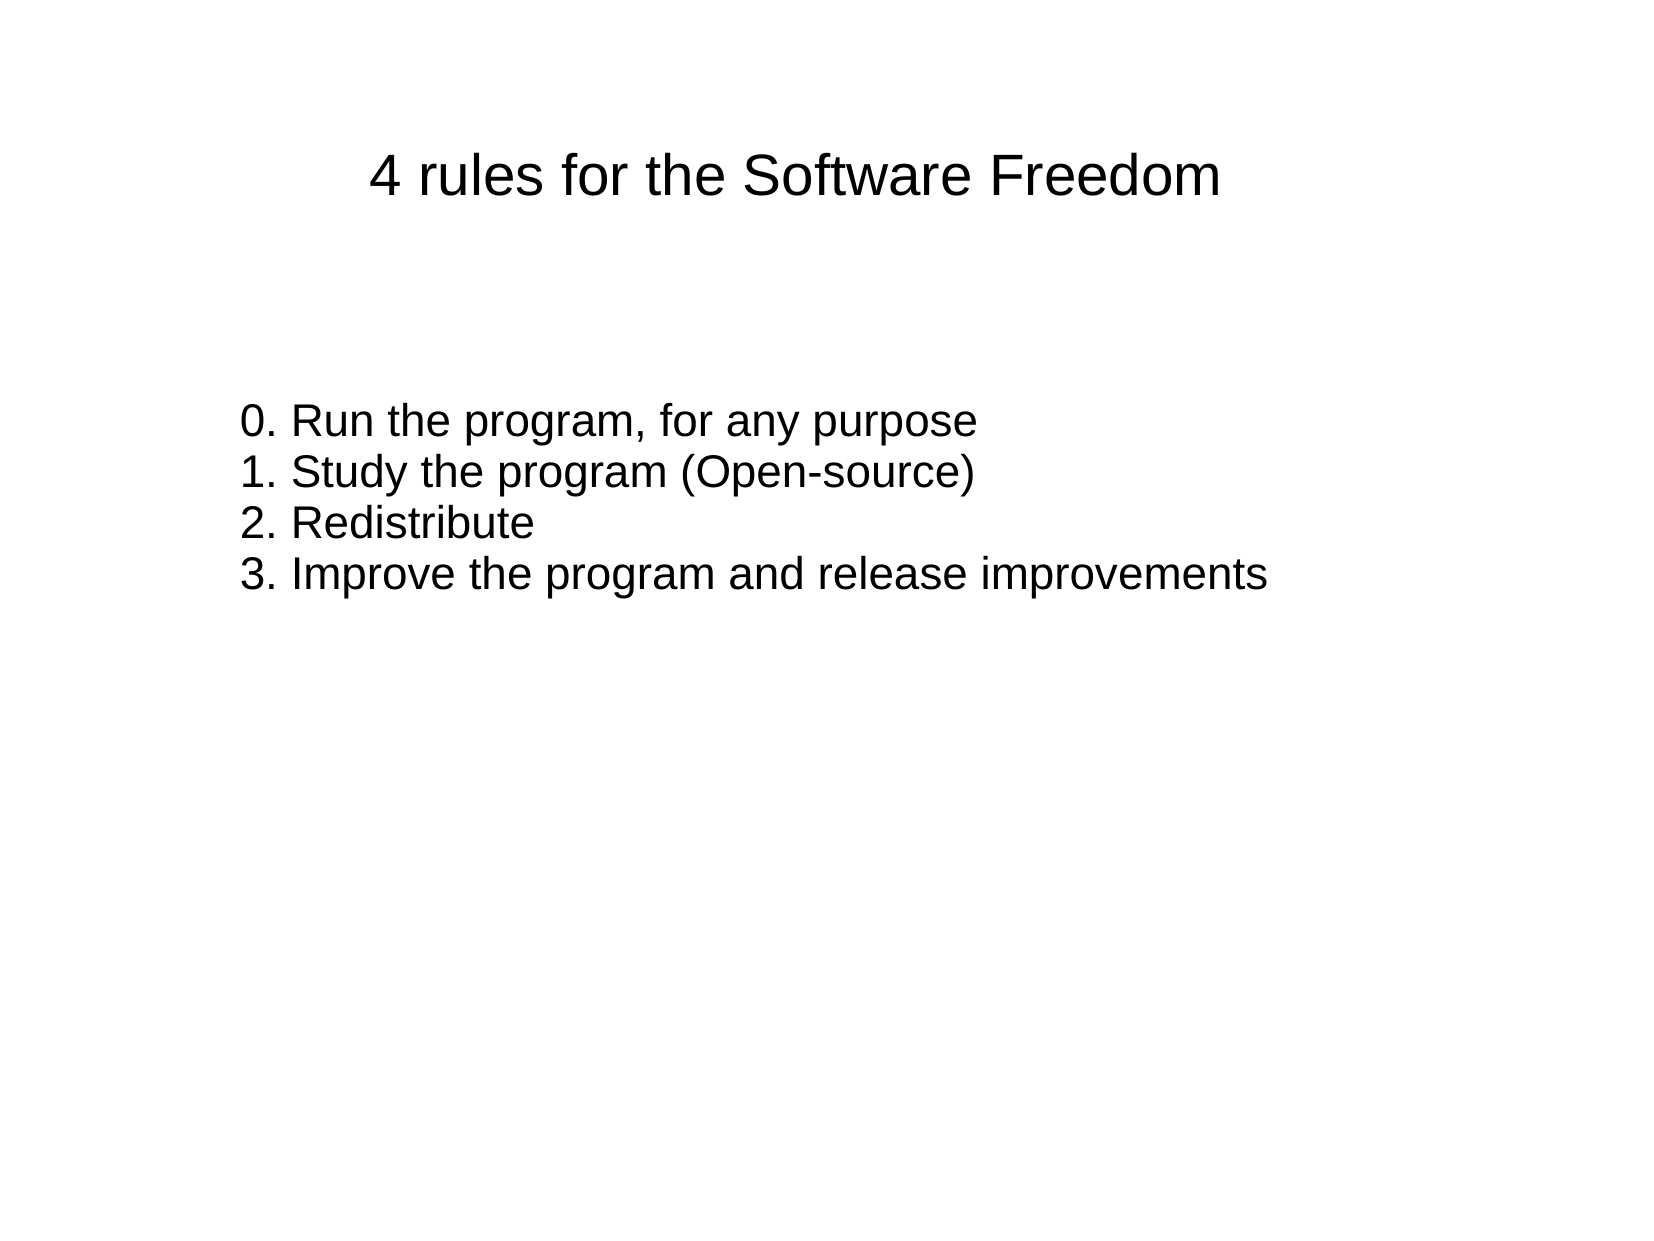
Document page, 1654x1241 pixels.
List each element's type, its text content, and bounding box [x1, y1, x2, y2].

text_box 0. Run the program, for any purpose 1. Study the program (Open-source) 2. Redistribute 3. Improve the program and release improvements [225, 387, 1396, 608]
text_box 4 rules for the Software Freedom [355, 135, 1316, 280]
